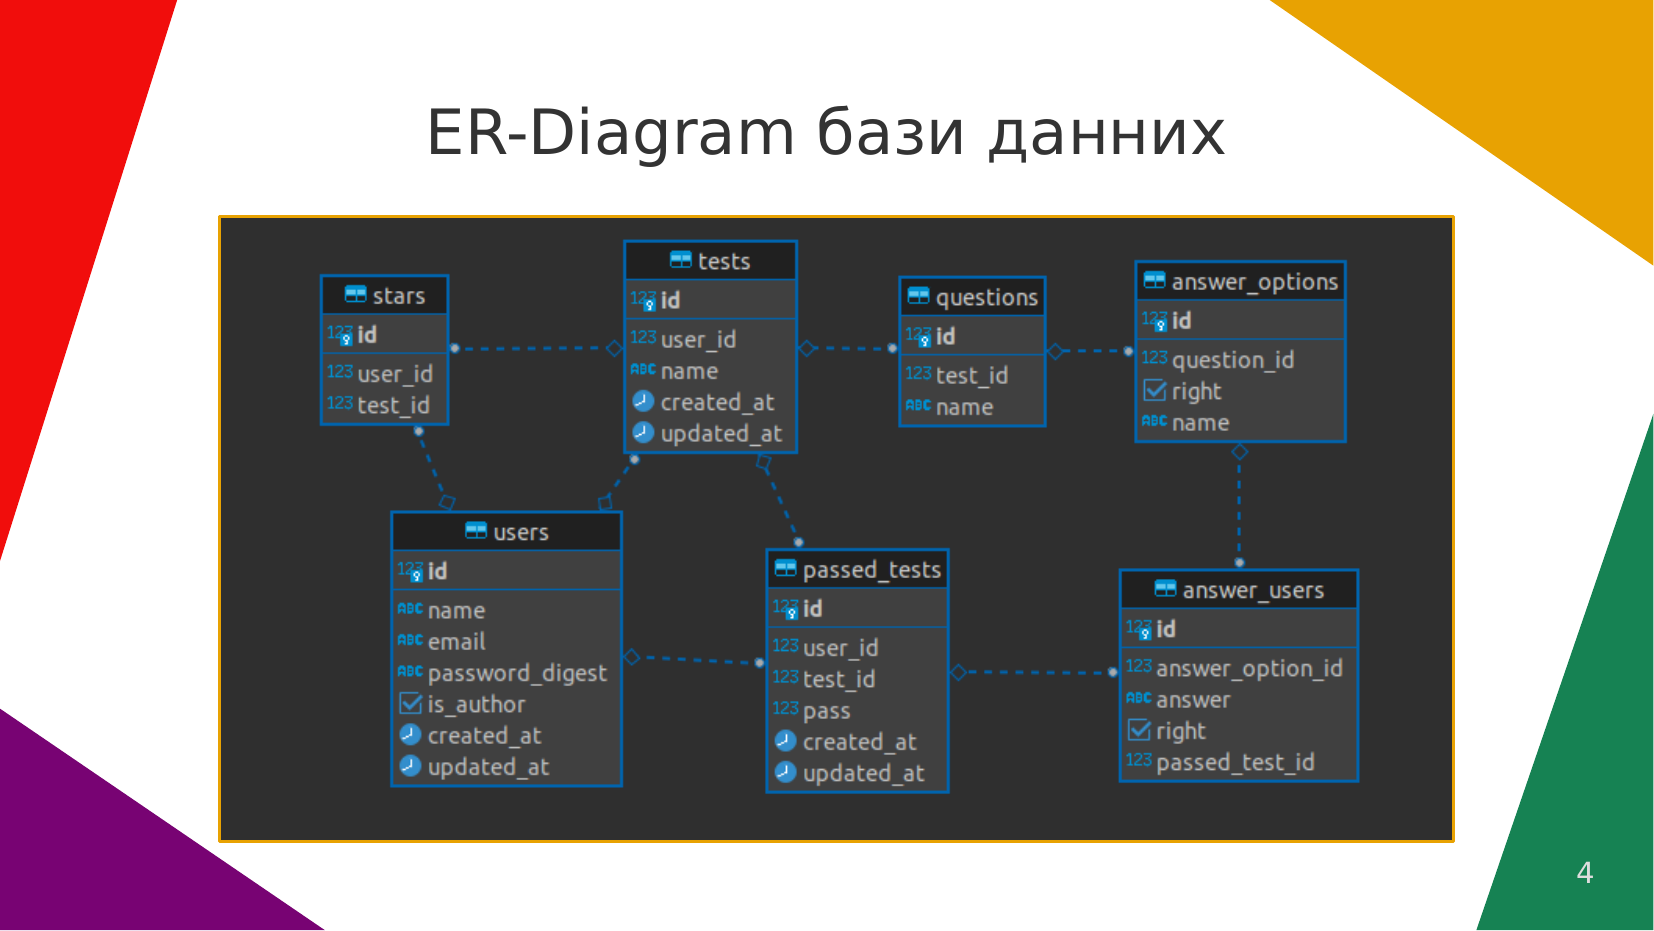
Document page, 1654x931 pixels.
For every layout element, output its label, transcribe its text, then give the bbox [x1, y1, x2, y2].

title ER-Diagram бази данних [118, 59, 1536, 207]
picture [220, 218, 1452, 841]
